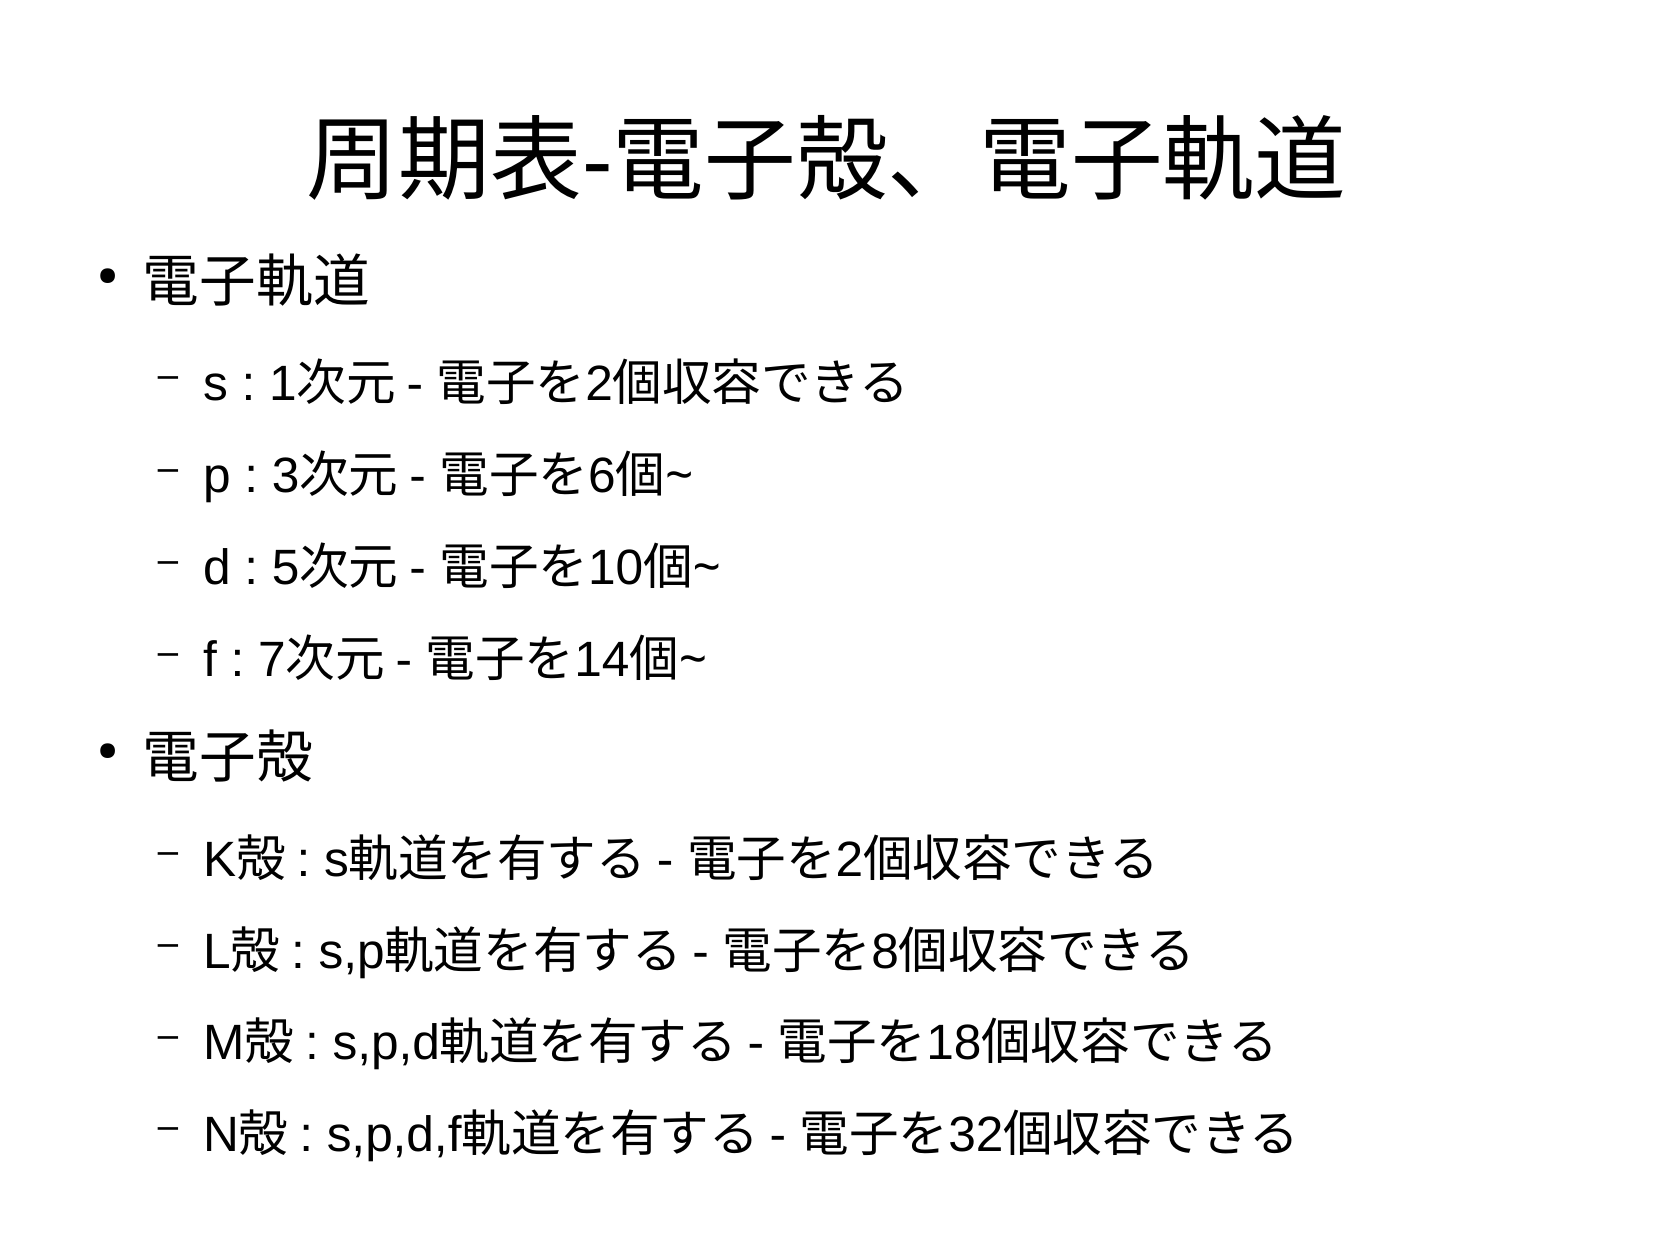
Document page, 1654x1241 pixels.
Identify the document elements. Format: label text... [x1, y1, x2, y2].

title 周期表-電子殻、電子軌道 [82, 49, 1571, 236]
list 電子軌道 s : 1次元 - 電子を2個収容できる p : 3次元 - 電子を6個~ d : 5次元 - 電子を10個~ f : 7次元 - 電子を14個~ 電子殻 K殻 : s軌道を有する - 電子を2個収容できる L殻 : s,p軌道を有する - 電子を8個収容できる M殻 : s,p,d軌道を有する - 電子を18個収容できる N殻 : s,p,d,f軌道を有する - 電子を32個収容できる [82, 236, 1571, 1170]
